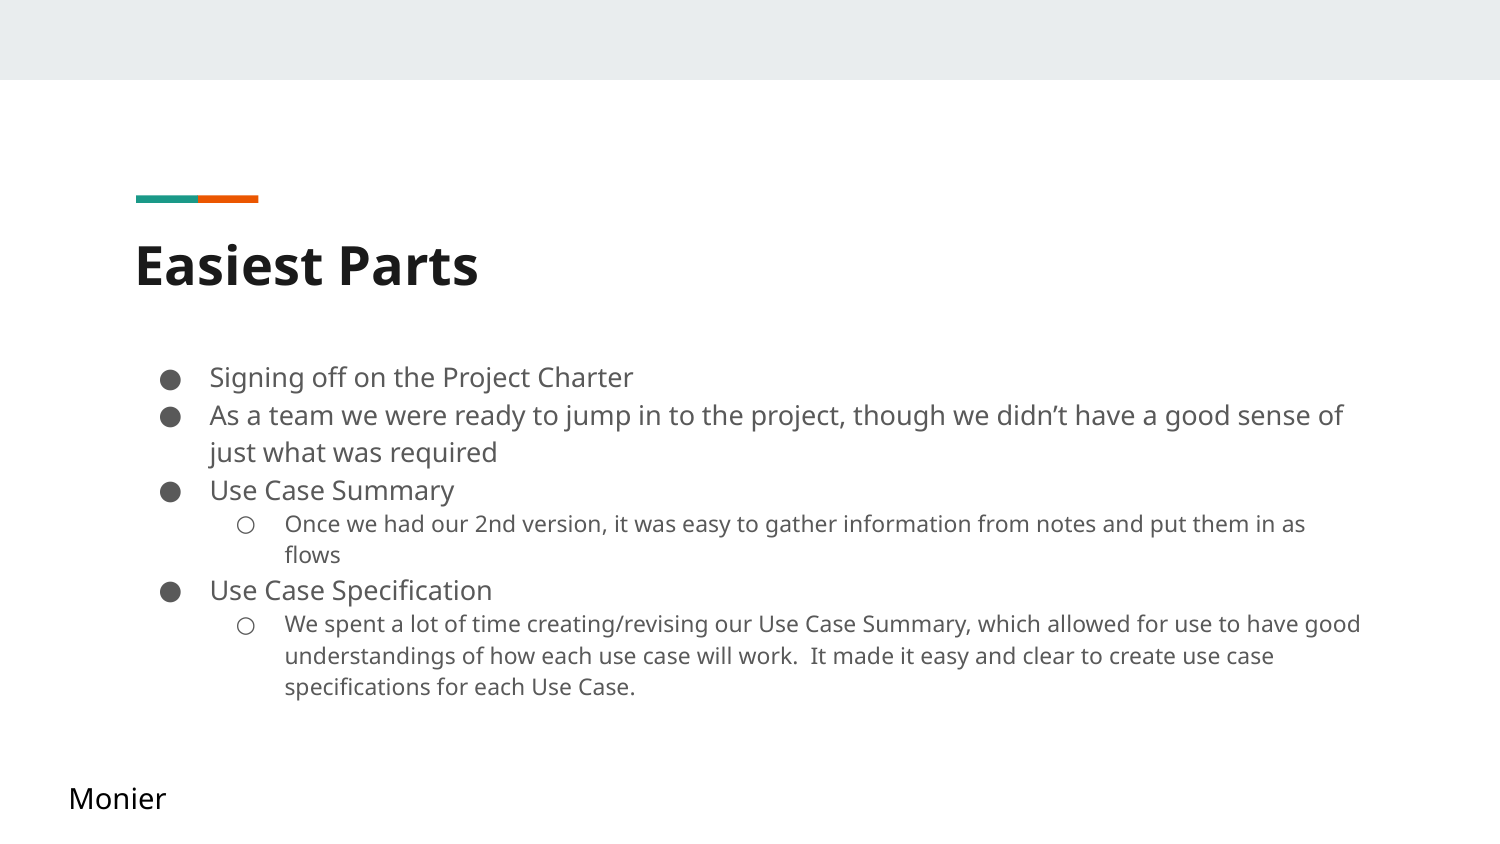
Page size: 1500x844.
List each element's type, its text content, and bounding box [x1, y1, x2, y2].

list Signing off on the Project Charter As a team we were ready to jump in to the project, though we didn’t have a good sense of just what was required Use Case Summary Once we had our 2nd version, it was easy to gather information from notes and put them in as flows Use Case Specification We spent a lot of time creating/revising our Use Case Summary, which allowed for use to have good understandings of how each use case will work. It made it easy and clear to create use case specifications for each Use Case. [119, 341, 1381, 712]
text_box Monier [53, 765, 227, 817]
title Easiest Parts [119, 216, 1381, 305]
